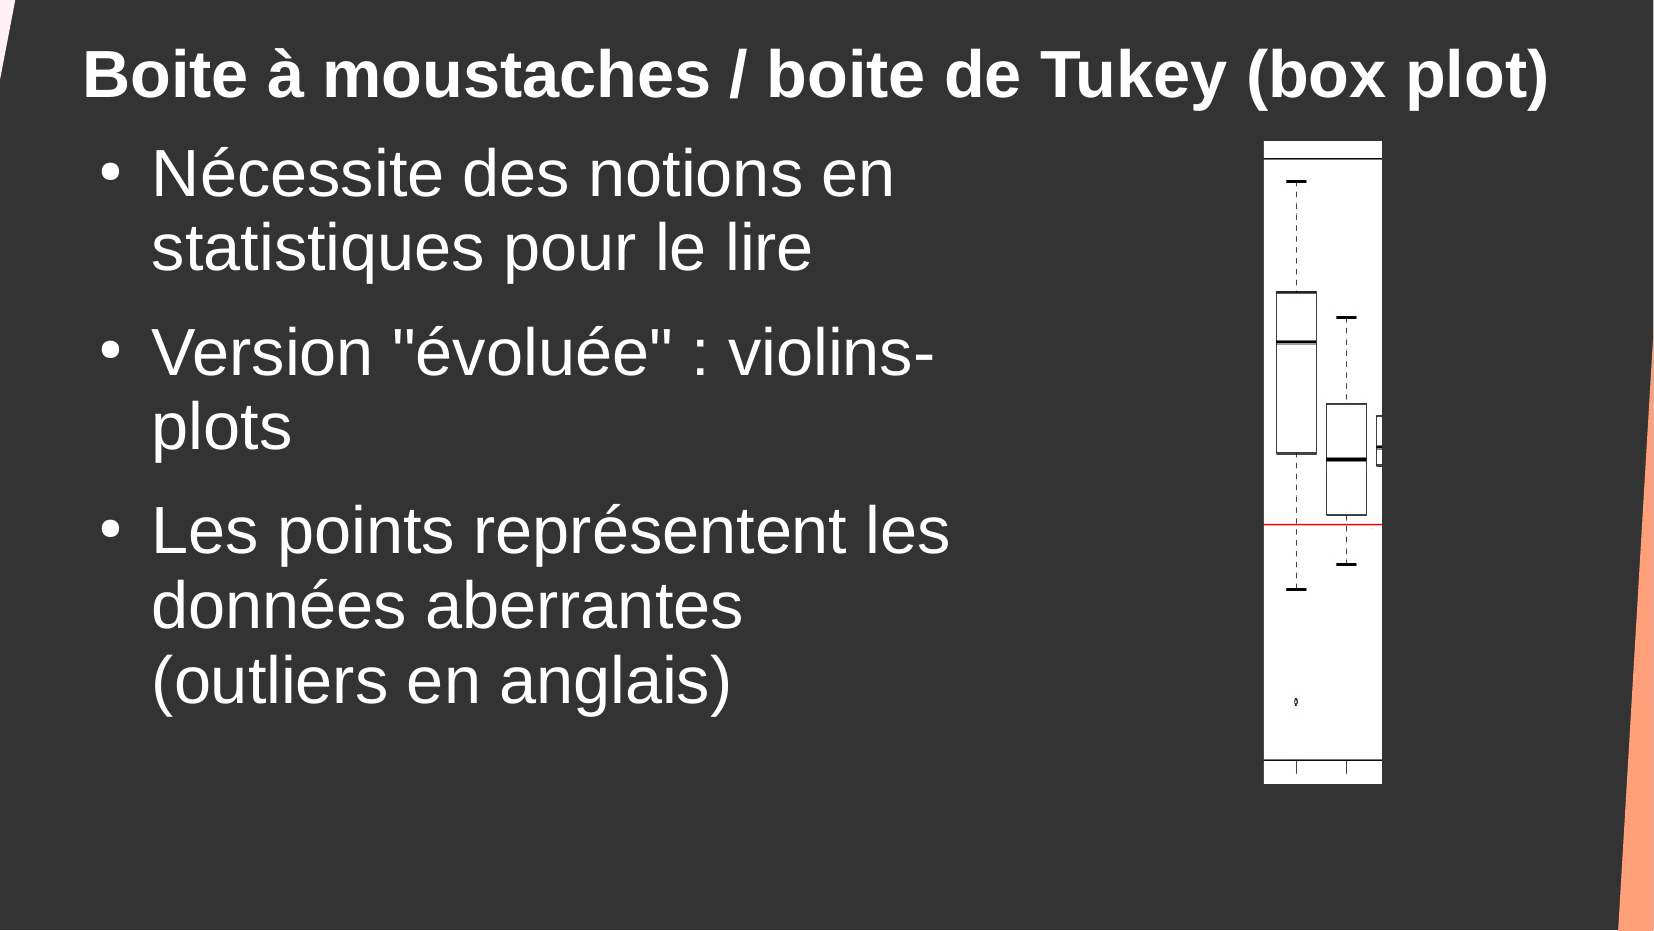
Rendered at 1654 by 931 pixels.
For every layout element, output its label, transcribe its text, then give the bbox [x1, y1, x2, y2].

title Boite à moustaches / boite de Tukey (box plot) [82, 37, 1571, 115]
list Nécessite des notions en statistiques pour le lire Version "évoluée" : violins-plots Les points représentent les données aberrantes (outliers en anglais) [80, 135, 957, 815]
text_box [0, 0, 16, 80]
text_box [1618, 321, 1654, 931]
picture [1263, 141, 1382, 784]
